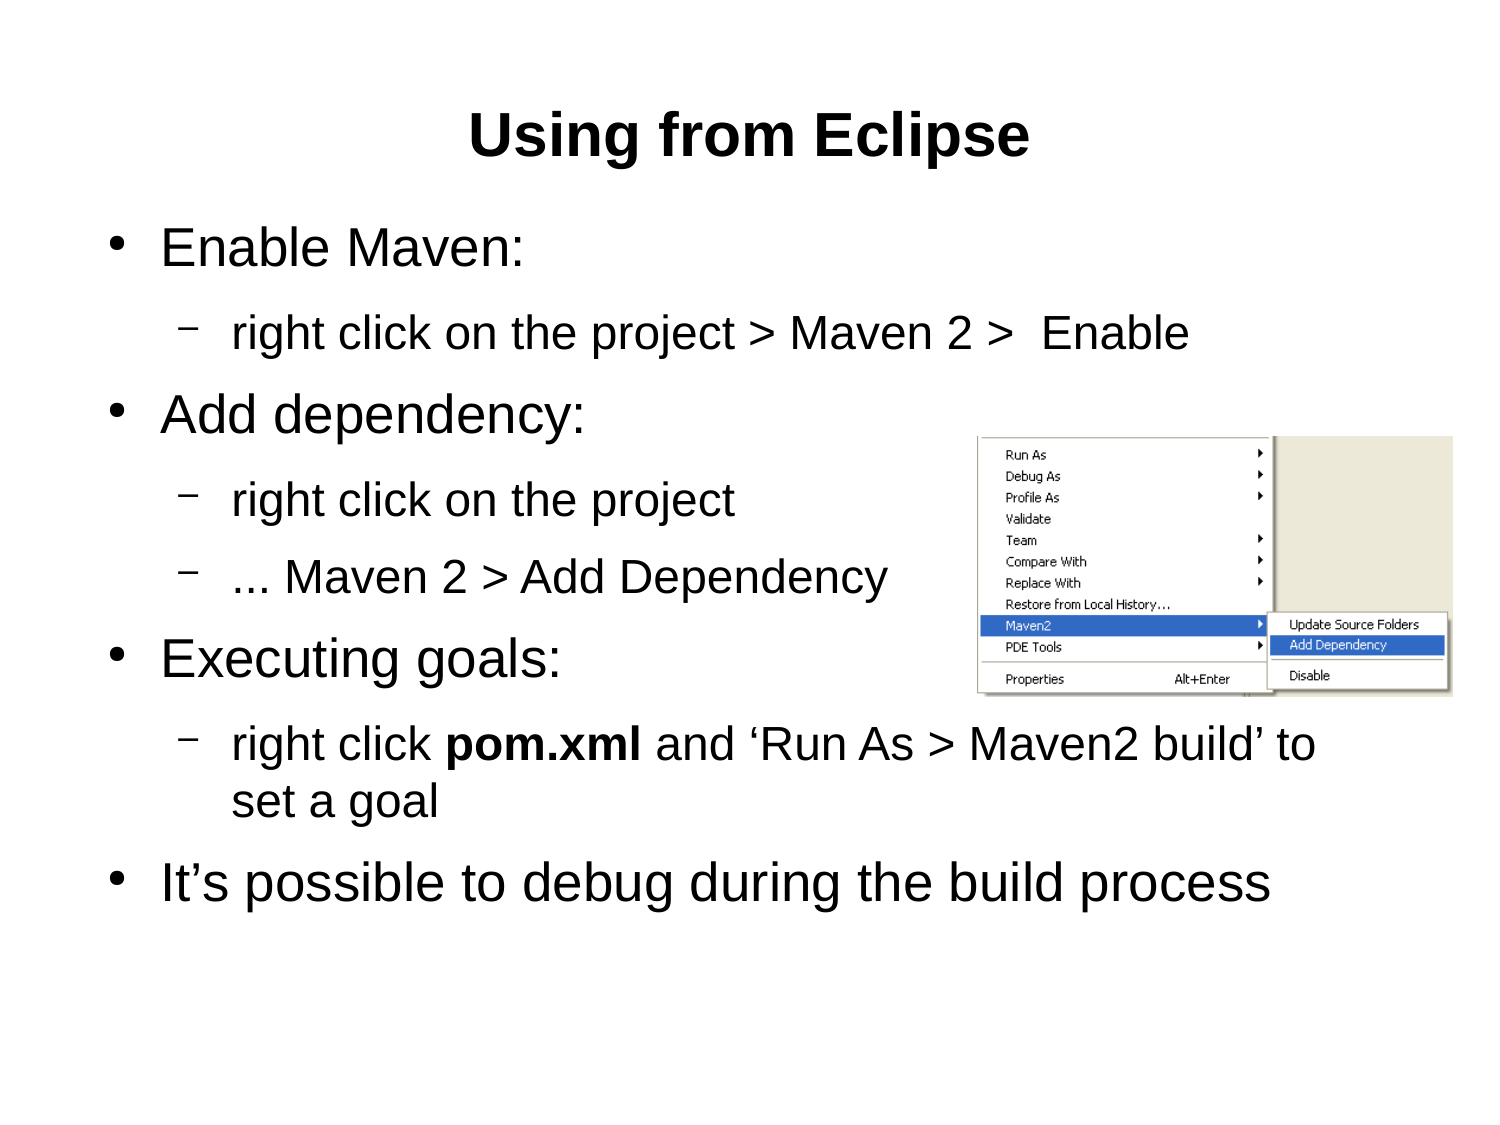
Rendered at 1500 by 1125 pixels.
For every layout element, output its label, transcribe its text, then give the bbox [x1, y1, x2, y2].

chart [977, 436, 1453, 697]
title Using from Eclipse [75, 44, 1425, 177]
list Enable Maven: right click on the project > Maven 2 > Enable Add dependency: right click on the project ... Maven 2 > Add Dependency Executing goals: right click pom.xml and ‘Run As > Maven2 build’ to set a goal It’s possible to debug during the build process [75, 204, 1395, 1075]
